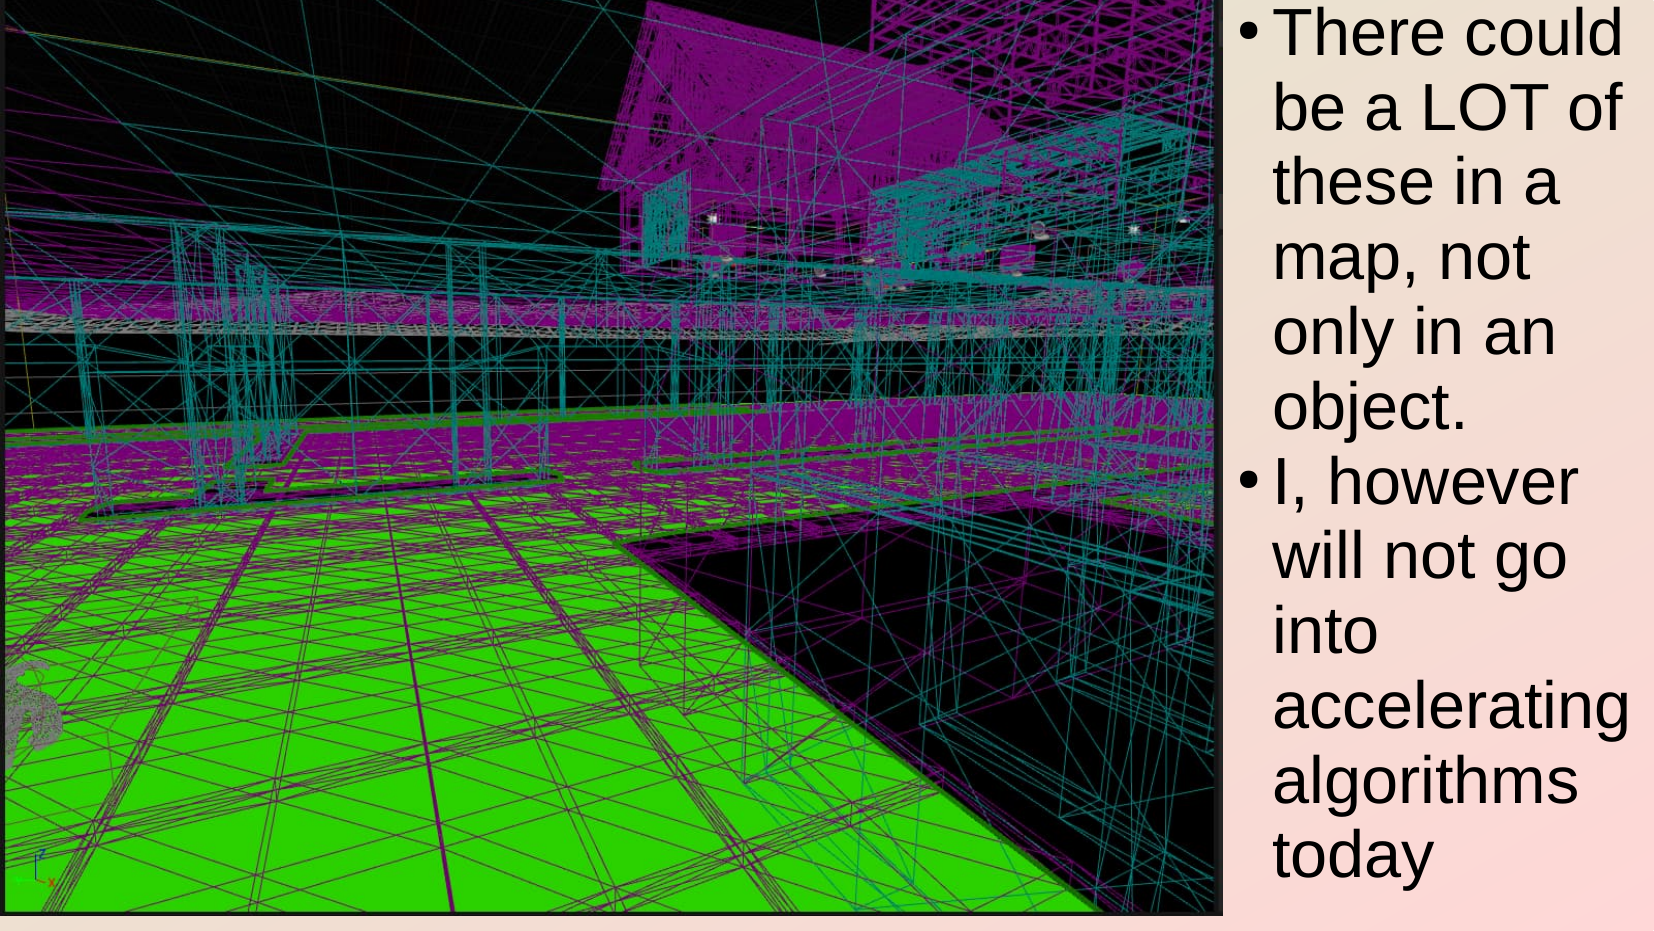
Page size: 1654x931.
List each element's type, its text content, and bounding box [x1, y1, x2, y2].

picture [0, 0, 1222, 916]
text_box There could be a LOT of these in a map, not only in an object. I, however will not go into accelerating algorithms today [1222, 0, 1654, 931]
